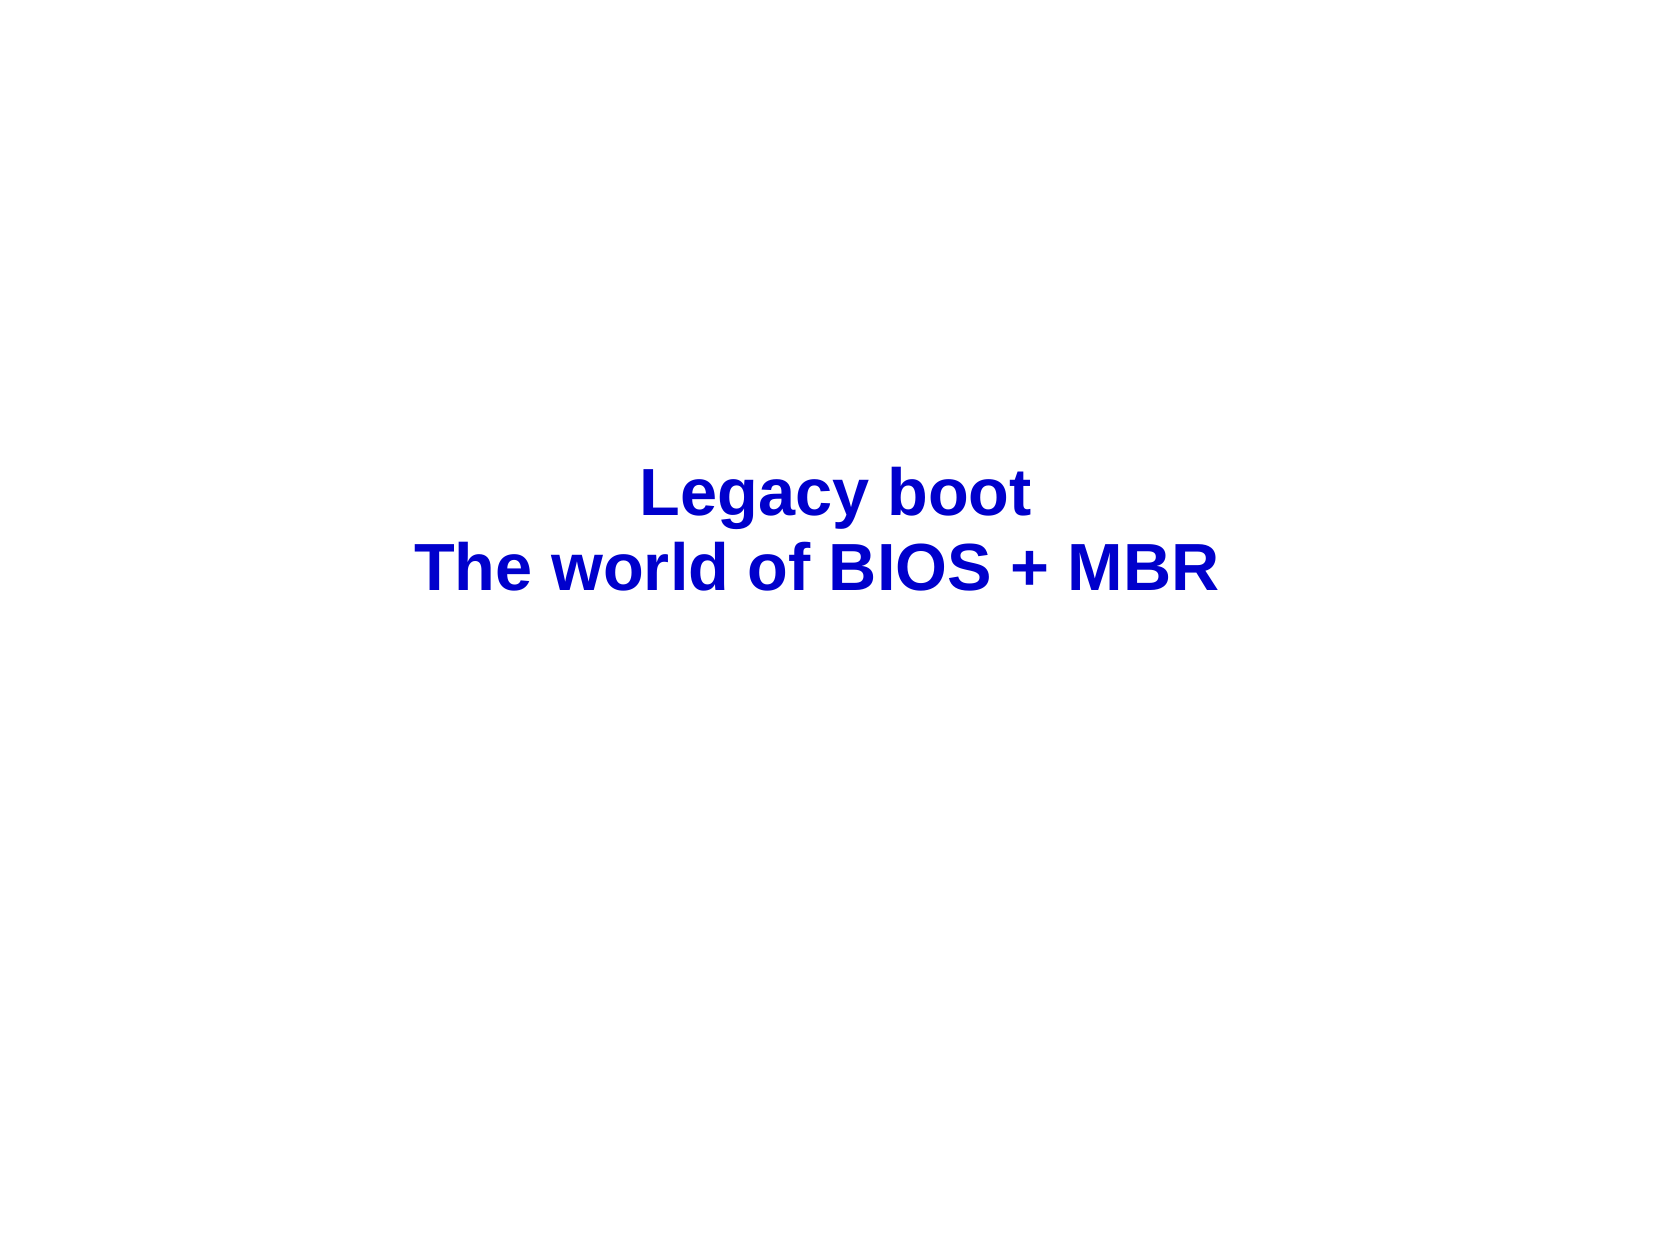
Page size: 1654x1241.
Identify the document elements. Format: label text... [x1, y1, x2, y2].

subtitle Legacy boot The world of BIOS + MBR [82, 49, 1571, 1010]
